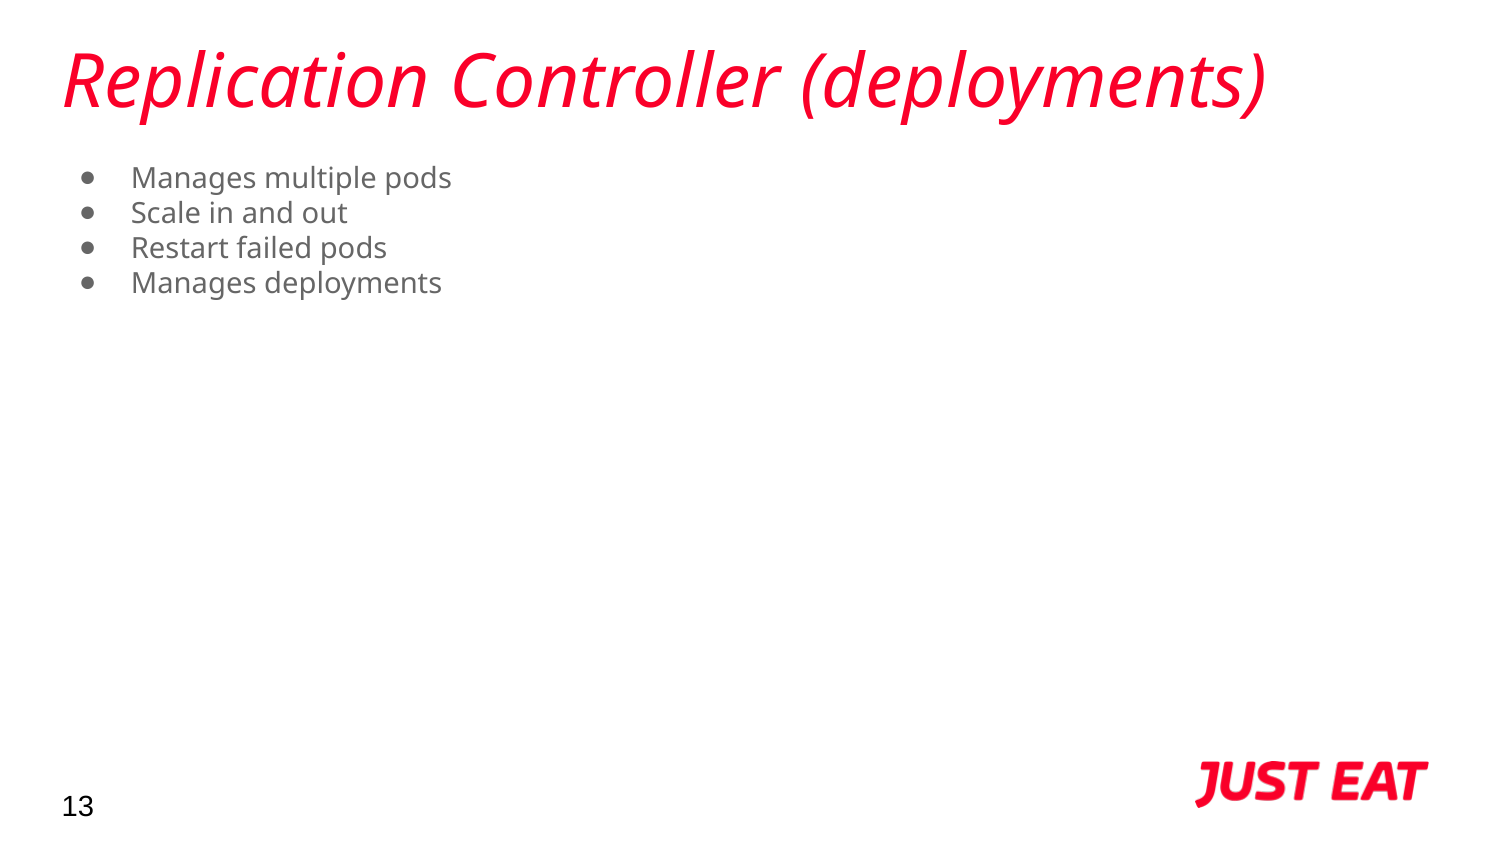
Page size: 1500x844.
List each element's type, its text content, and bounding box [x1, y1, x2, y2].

slide_number <number> [46, 782, 397, 828]
list Manages multiple pods Scale in and out Restart failed pods Manages deployments [40, 144, 1434, 729]
title Replication Controller (deployments) [46, 17, 1429, 158]
picture [1195, 761, 1429, 808]
